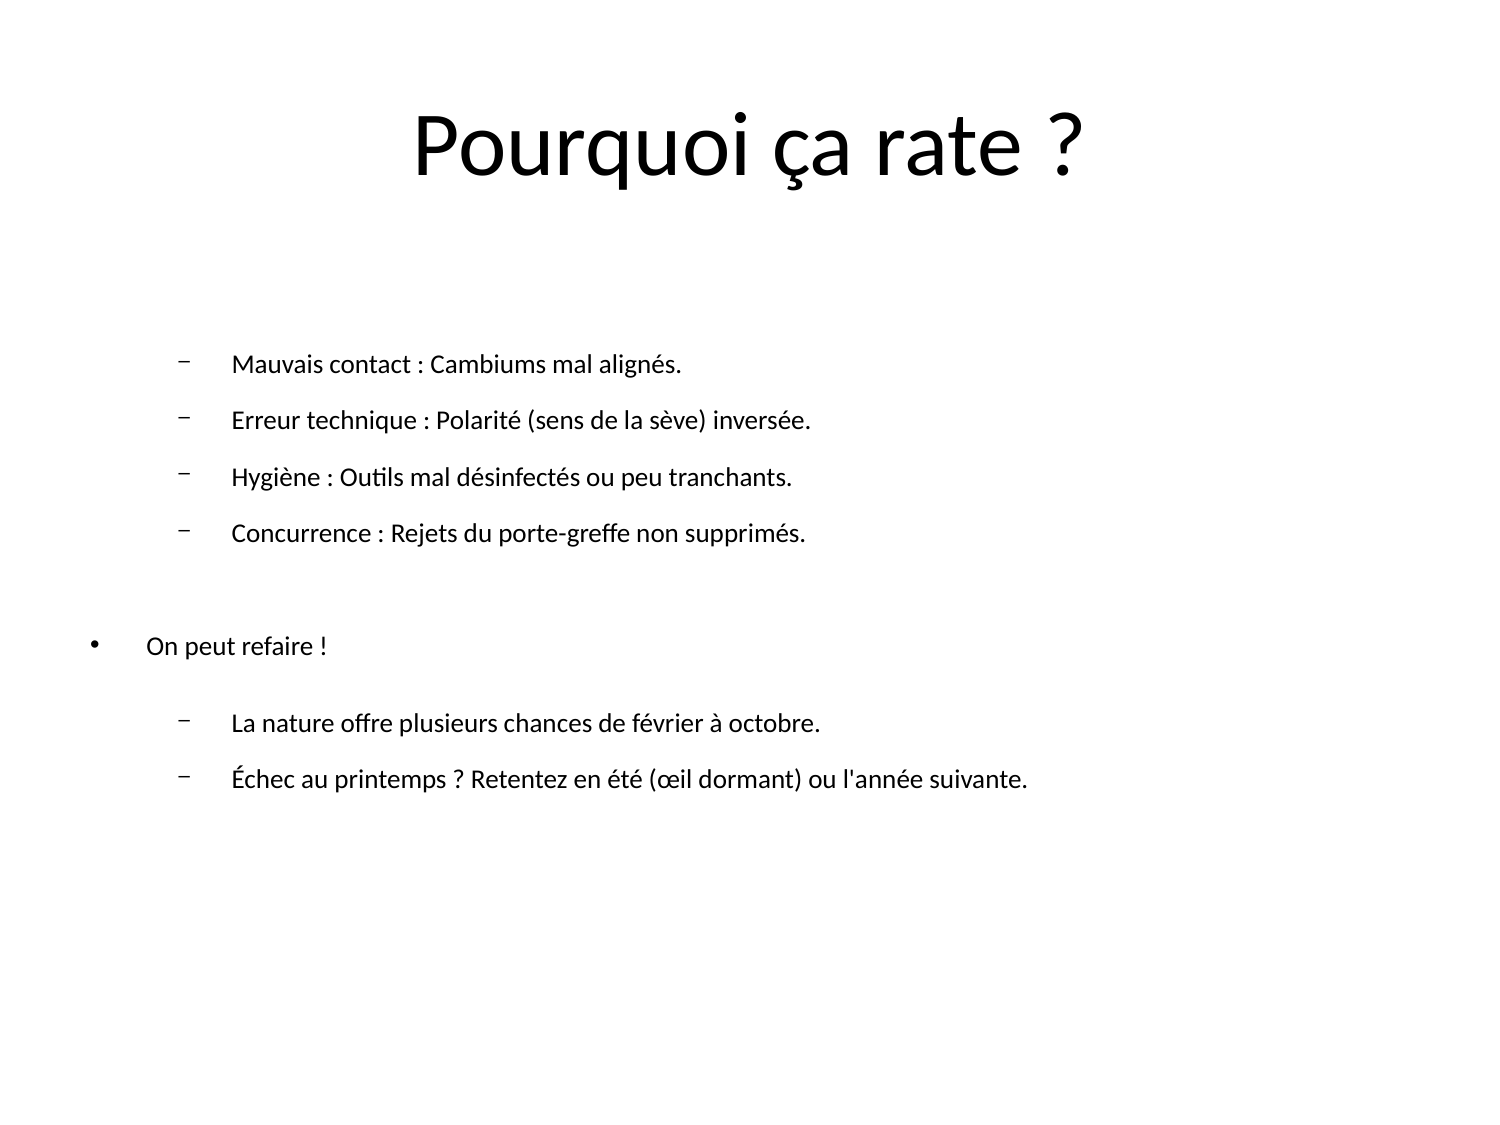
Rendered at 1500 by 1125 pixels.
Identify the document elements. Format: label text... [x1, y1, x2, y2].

list Mauvais contact : Cambiums mal alignés. Erreur technique : Polarité (sens de la sève) inversée. Hygiène : Outils mal désinfectés ou peu tranchants. Concurrence : Rejets du porte-greffe non supprimés. On peut refaire ! La nature offre plusieurs chances de février à octobre. Échec au printemps ? Retentez en été (œil dormant) ou l'année suivante. [75, 262, 1425, 1005]
title Pourquoi ça rate ? [75, 45, 1425, 233]
